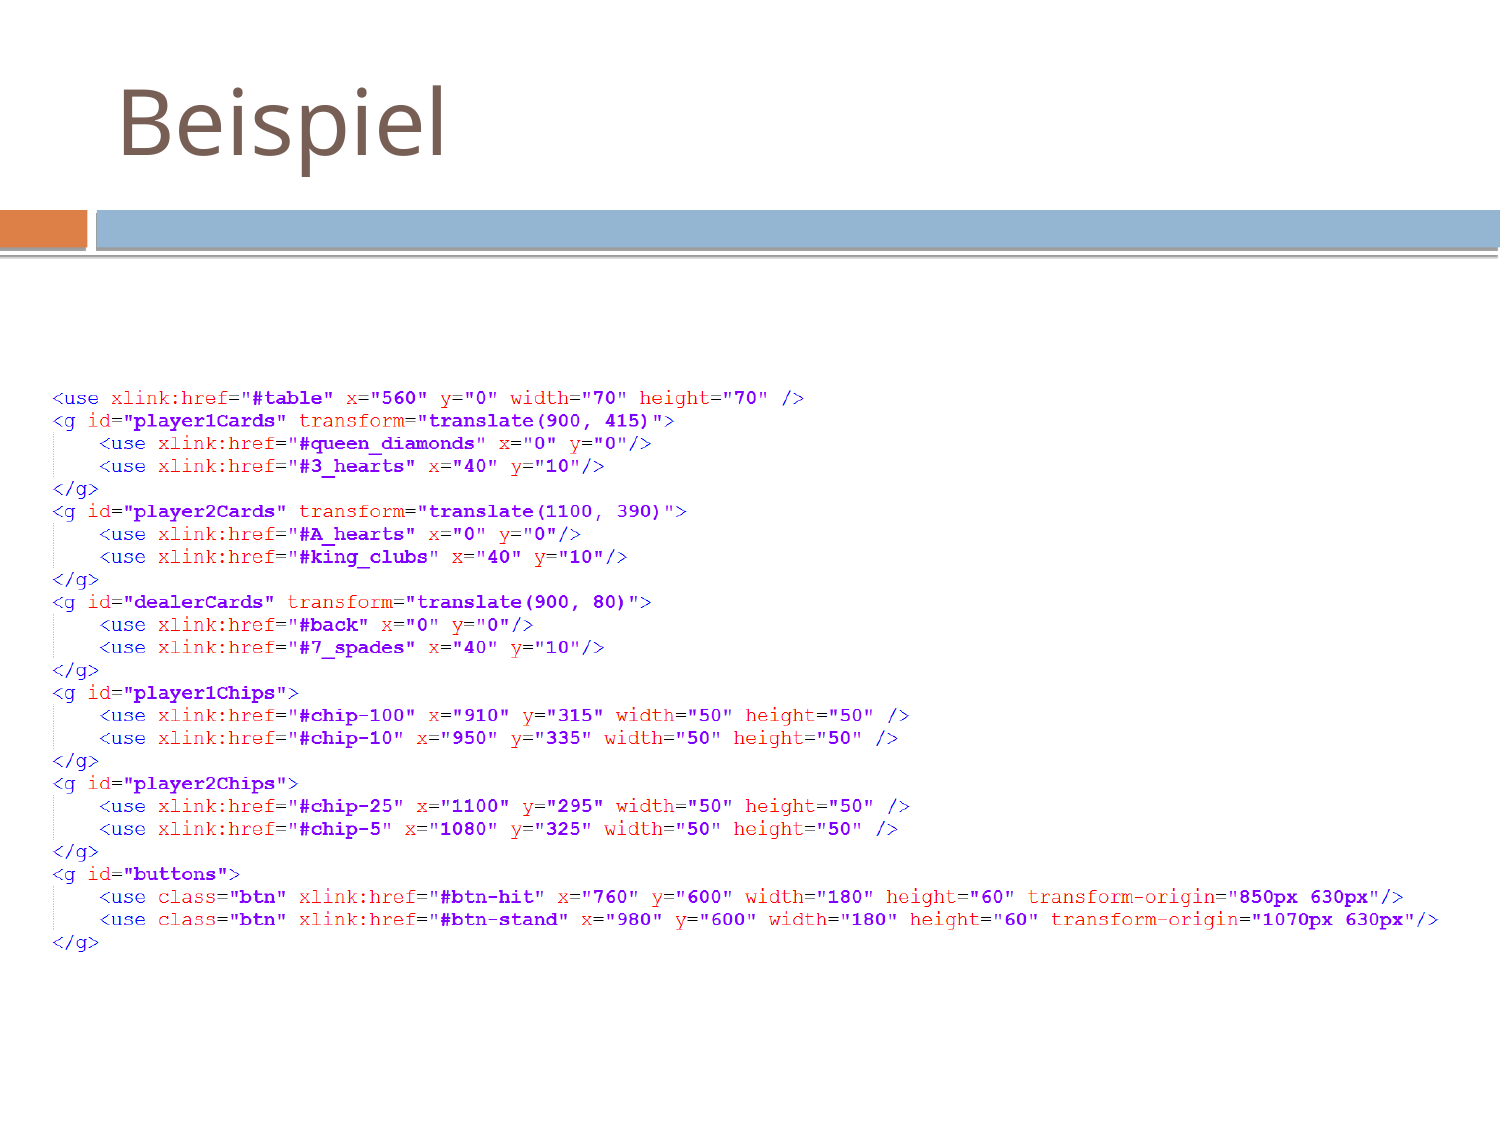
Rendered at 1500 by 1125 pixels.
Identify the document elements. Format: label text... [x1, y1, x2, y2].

title Beispiel [100, 37, 1438, 200]
picture [19, 385, 1481, 956]
